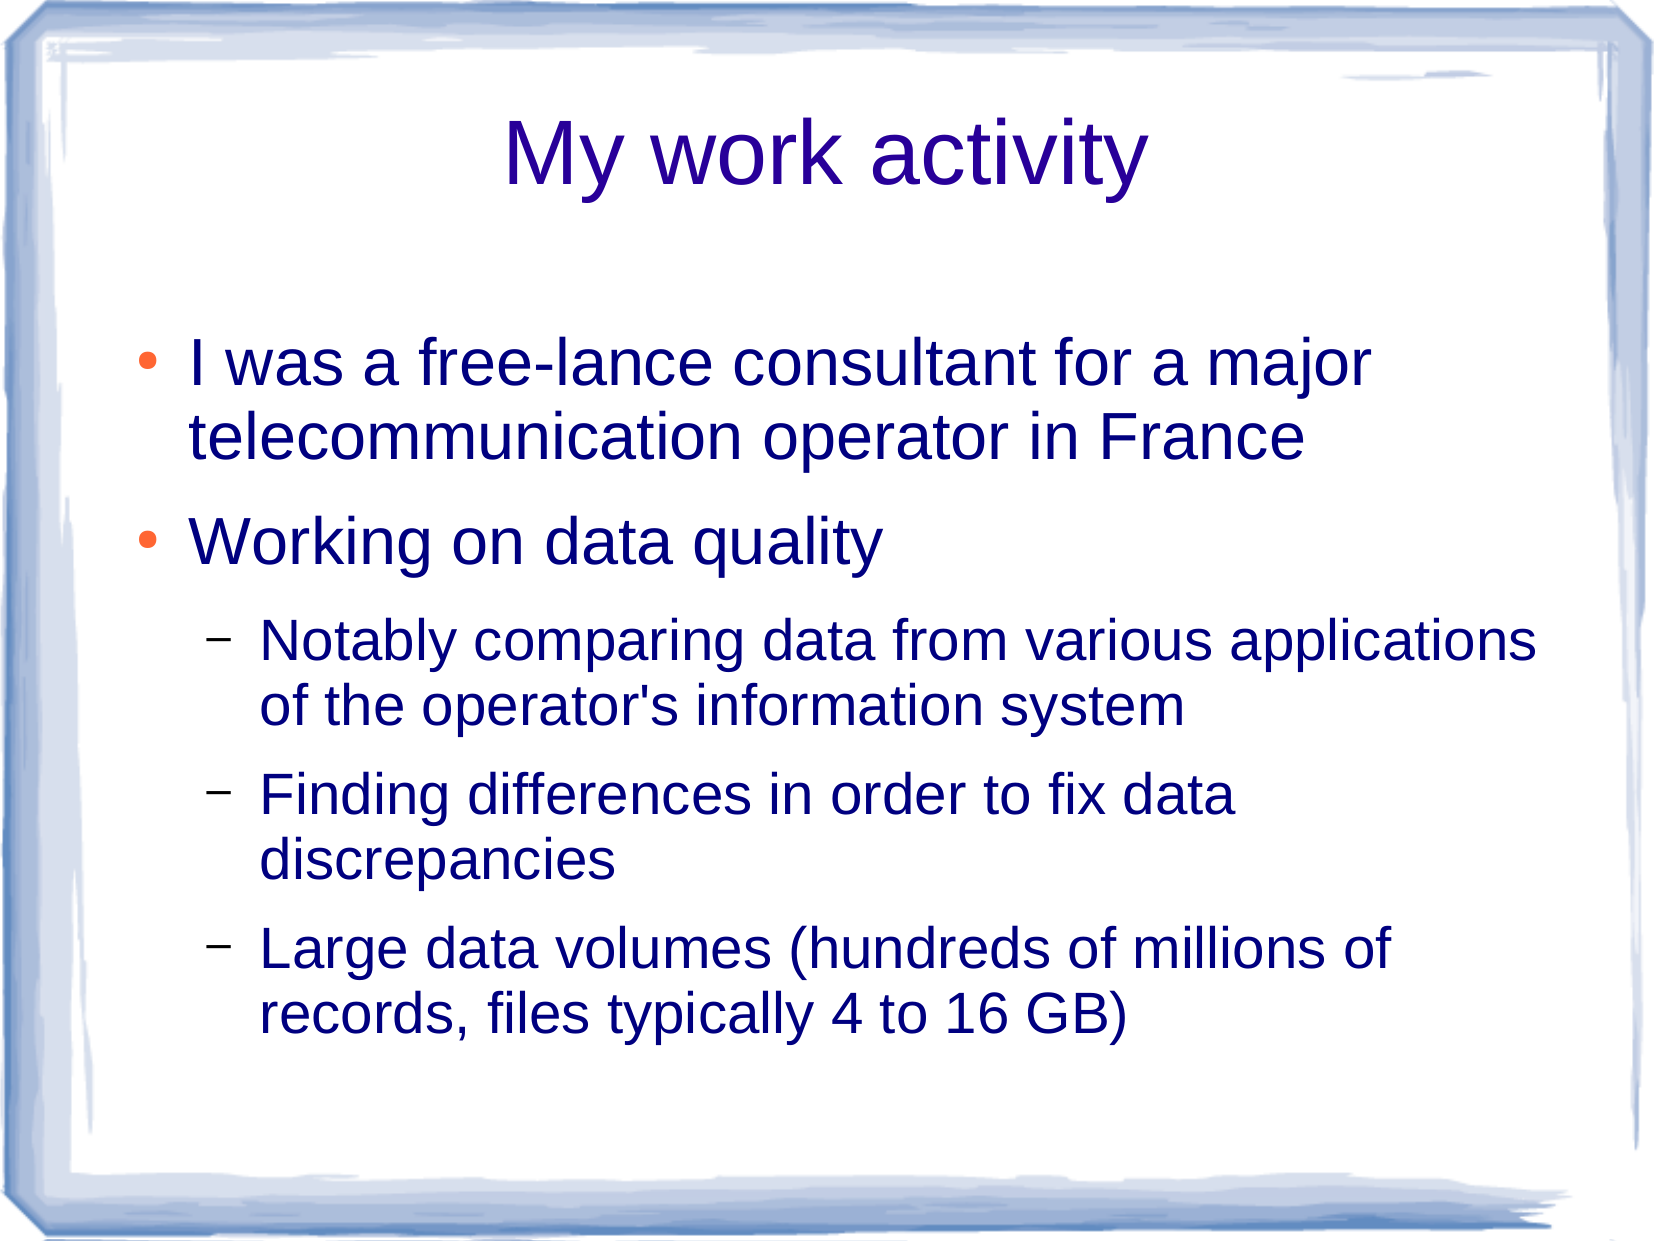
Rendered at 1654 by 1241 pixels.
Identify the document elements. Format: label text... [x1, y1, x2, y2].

picture [0, 0, 1654, 1241]
title My work activity [82, 49, 1571, 257]
list I was a free-lance consultant for a major telecommunication operator in France Working on data quality Notably comparing data from various applications of the operator's information system Finding differences in order to fix data discrepancies Large data volumes (hundreds of millions of records, files typically 4 to 16 GB) [118, 324, 1571, 1045]
